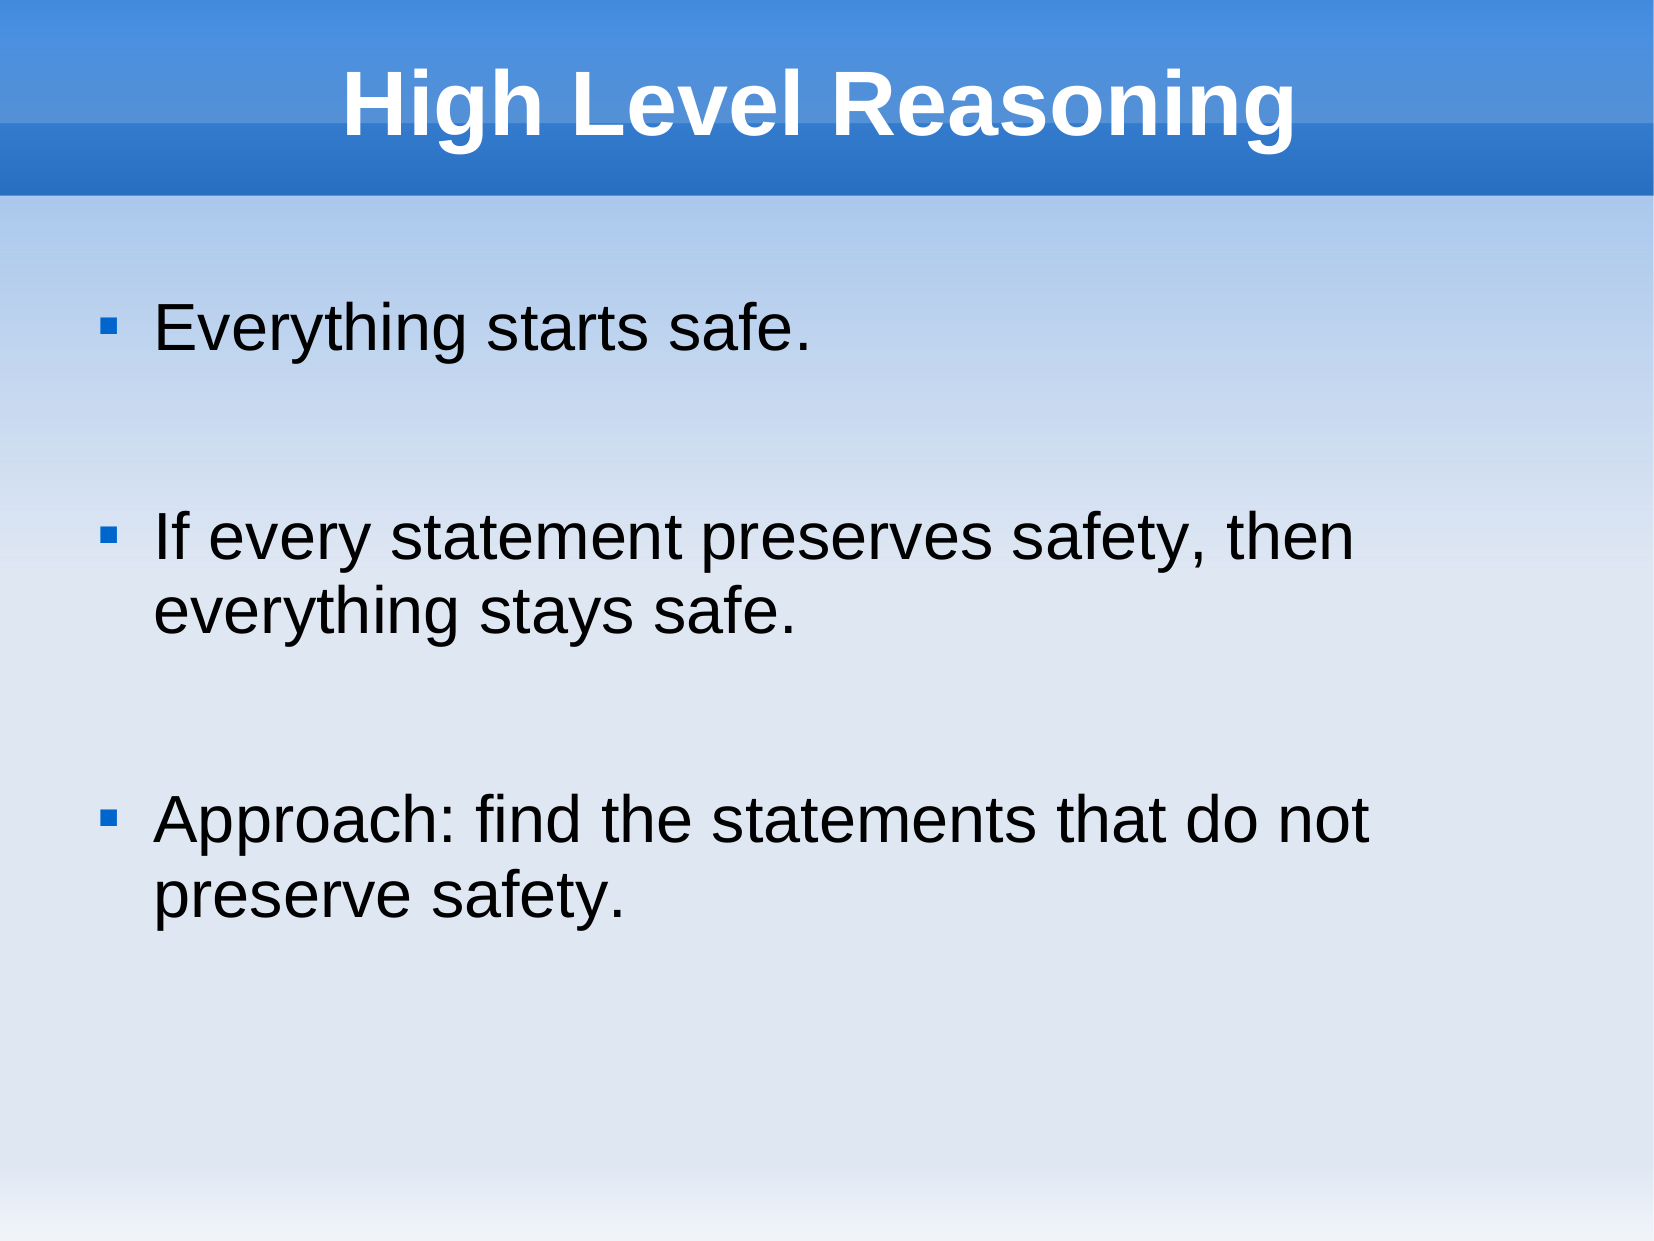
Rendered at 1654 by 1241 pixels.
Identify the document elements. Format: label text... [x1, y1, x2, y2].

picture [0, 0, 1654, 1241]
title High Level Reasoning [76, 0, 1565, 208]
list Everything starts safe. If every statement preserves safety, then everything stays safe. Approach: find the statements that do not preserve safety. [82, 290, 1571, 1109]
